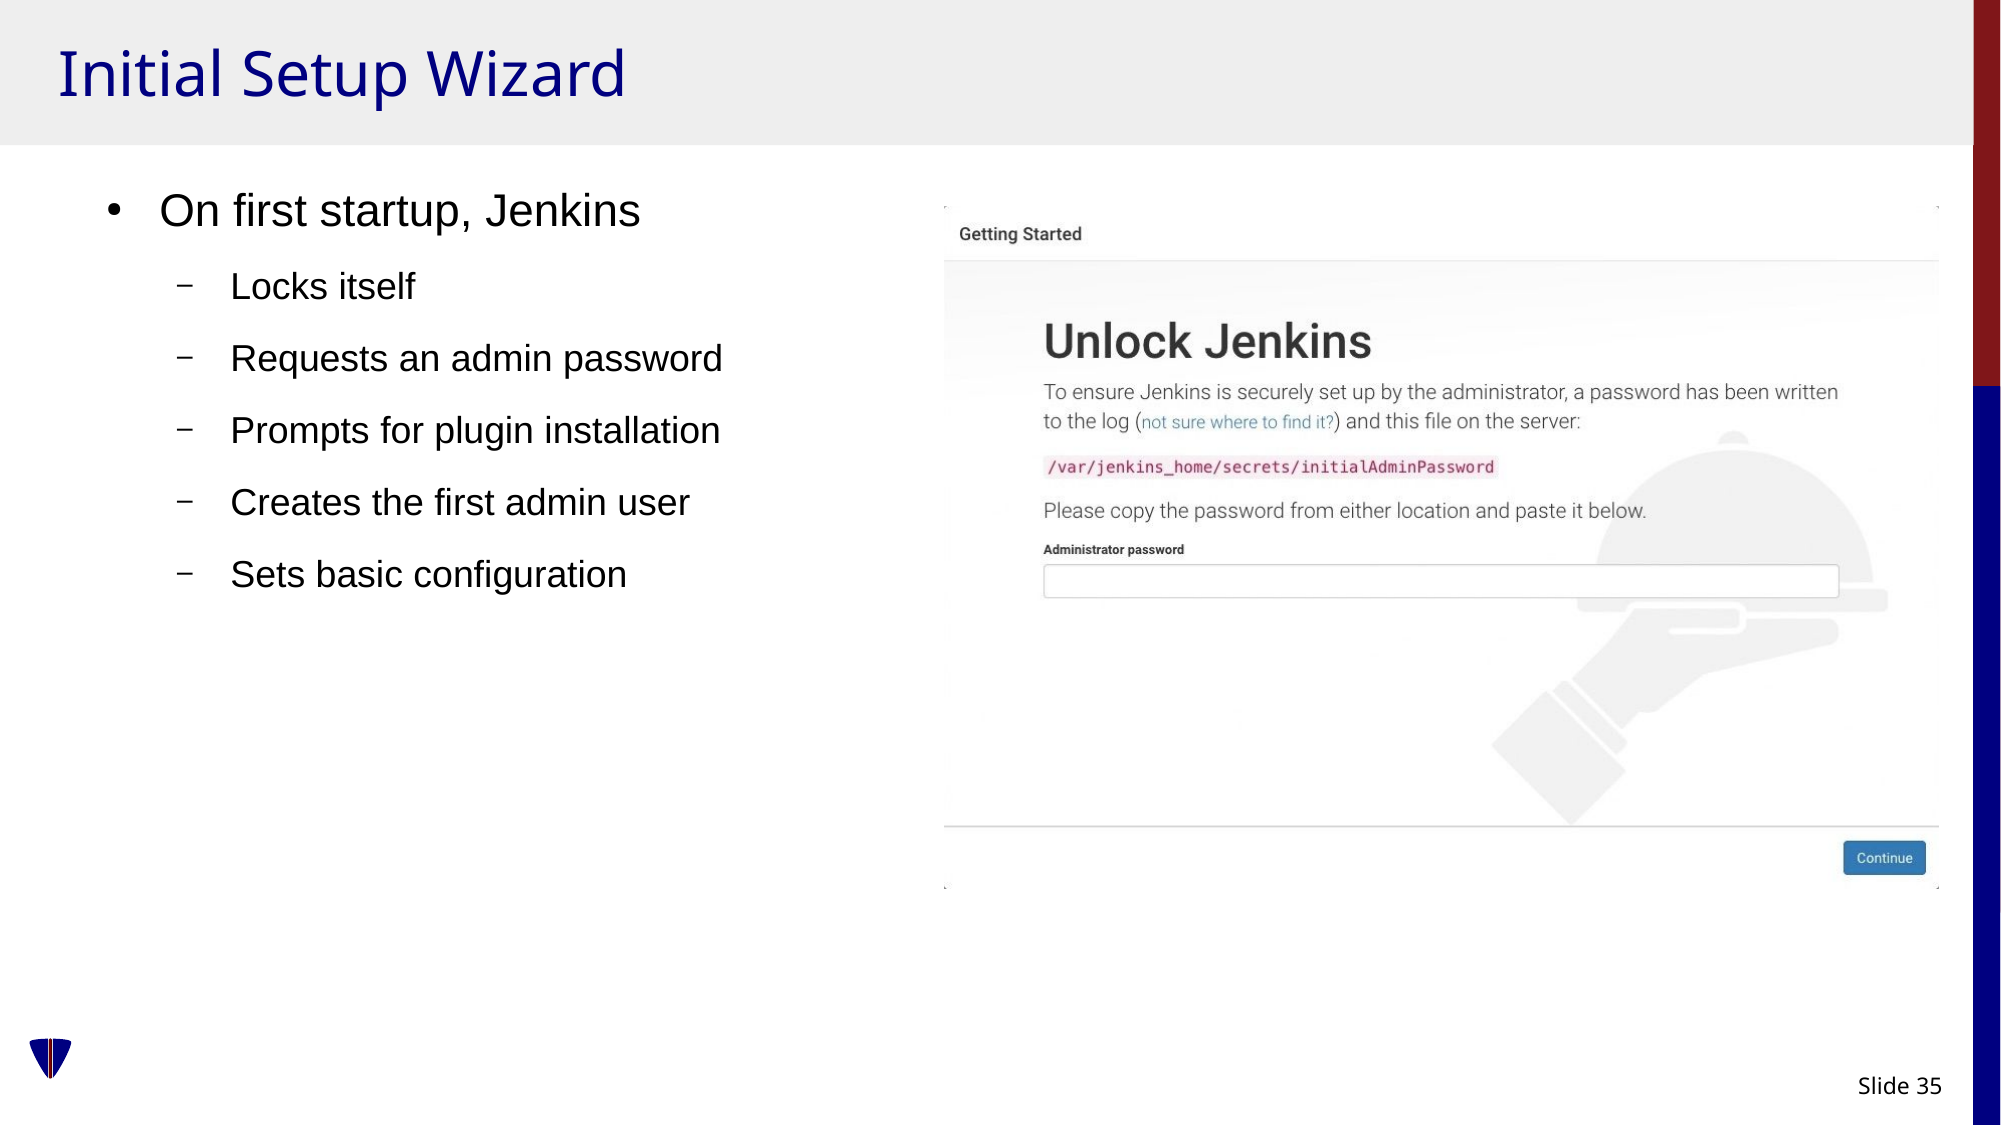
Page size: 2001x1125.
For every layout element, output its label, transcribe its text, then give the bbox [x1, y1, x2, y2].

title Initial Setup Wizard [0, 0, 1974, 146]
picture [944, 206, 1939, 889]
list On first startup, Jenkins Locks itself Requests an admin password Prompts for plugin installation Creates the first admin user Sets basic configuration [88, 177, 945, 1034]
